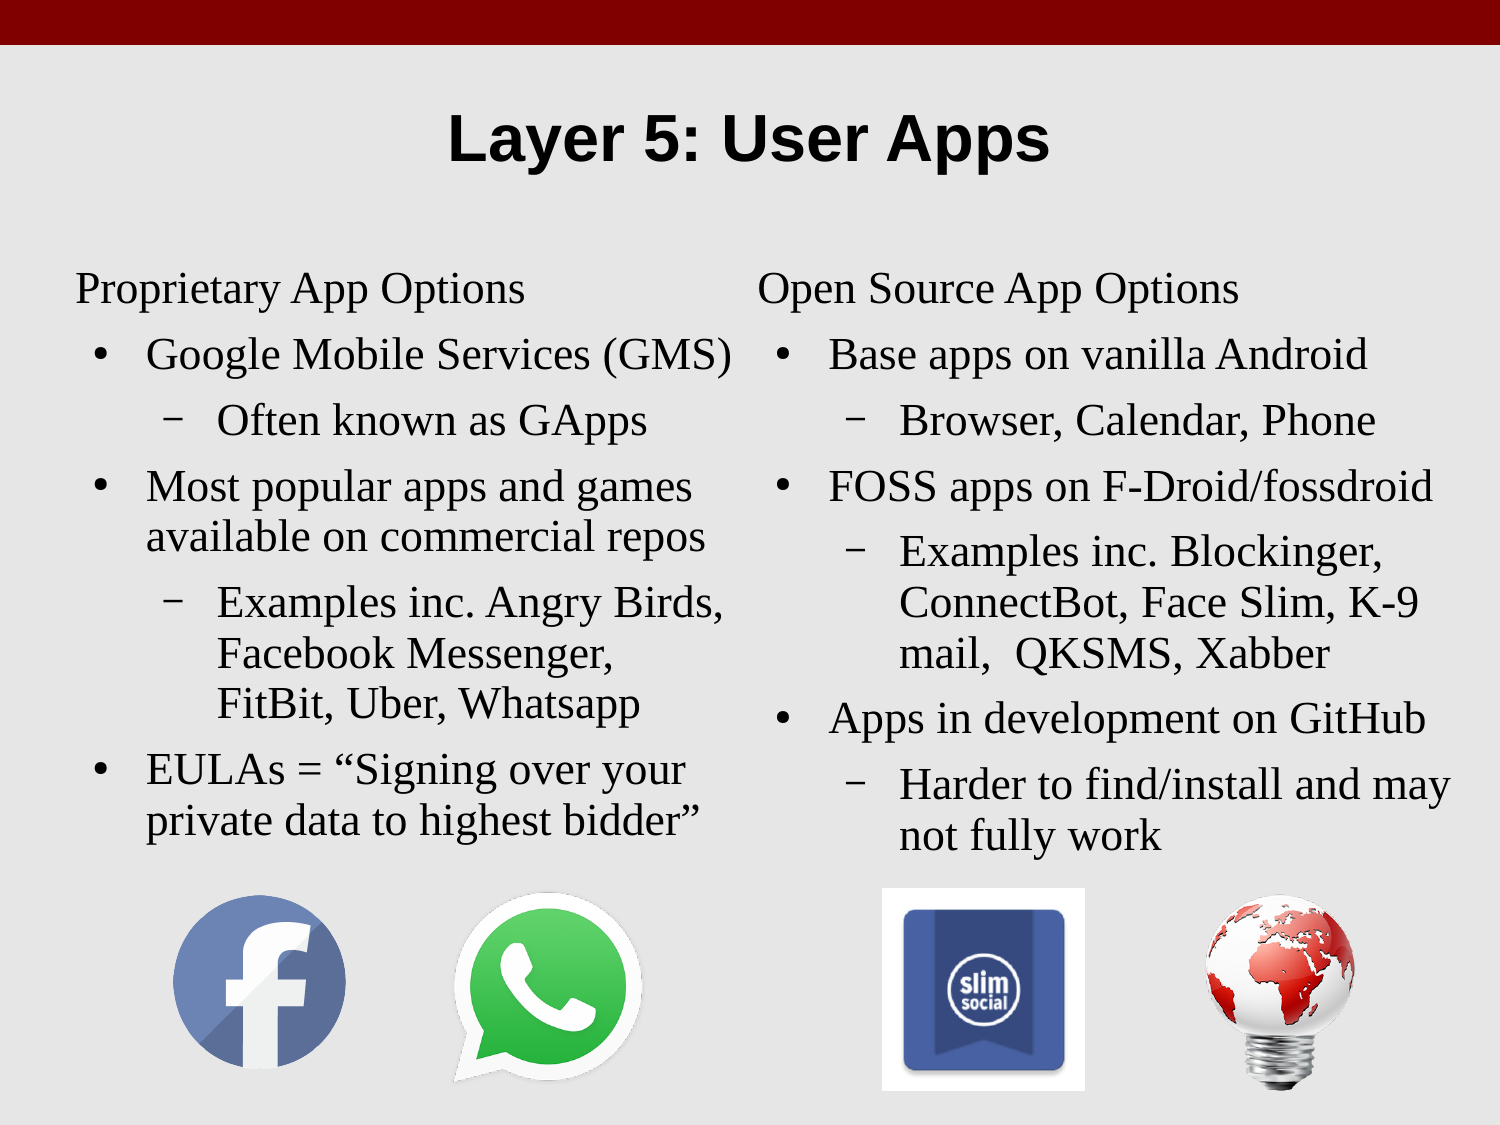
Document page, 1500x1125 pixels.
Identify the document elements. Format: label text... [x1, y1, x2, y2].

list Open Source App Options Base apps on vanilla Android Browser, Calendar, Phone FOSS apps on F-Droid/fossdroid Examples inc. Blockinger, ConnectBot, Face Slim, K-9 mail, QKSMS, Xabber Apps in development on GitHub Harder to find/install and may not fully work [757, 263, 1455, 901]
title Layer 5: User Apps [75, 44, 1426, 233]
picture [173, 895, 346, 1069]
picture [882, 888, 1085, 1091]
picture [448, 887, 648, 1087]
list Proprietary App Options Google Mobile Services (GMS) Often known as GApps Most popular apps and games available on commercial repos Examples inc. Angry Birds, Facebook Messenger, FitBit, Uber, Whatsapp EULAs = “Signing over your private data to highest bidder” [75, 263, 734, 916]
picture [1171, 884, 1390, 1103]
